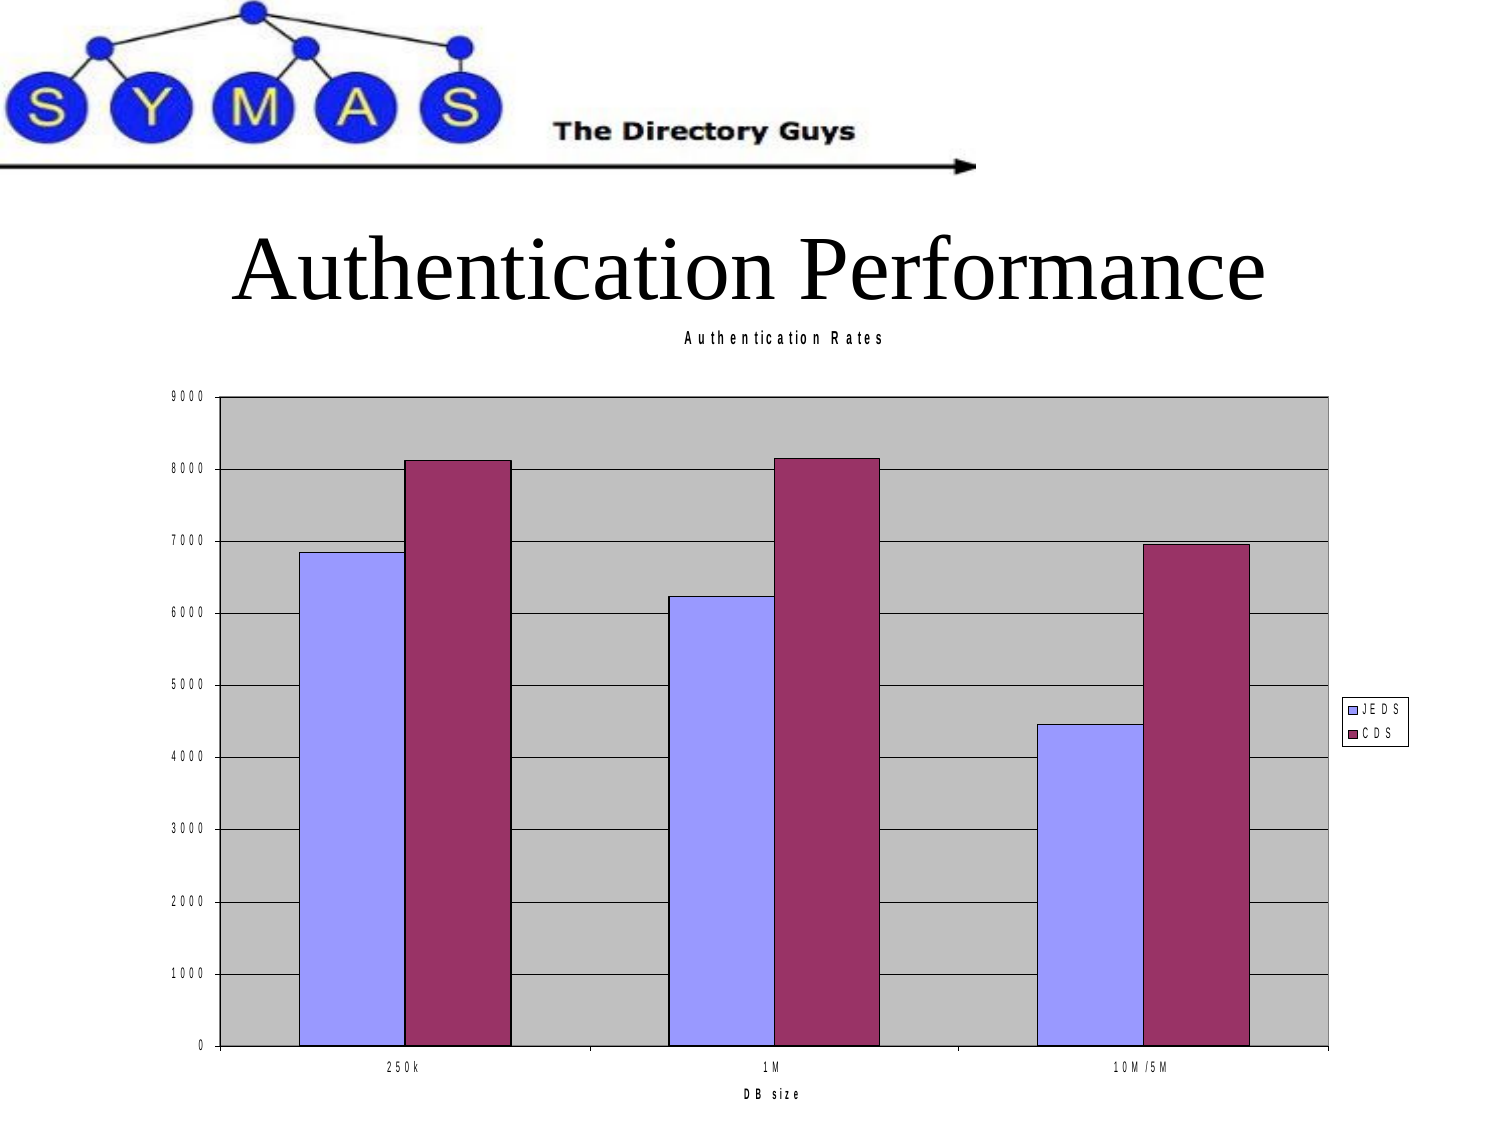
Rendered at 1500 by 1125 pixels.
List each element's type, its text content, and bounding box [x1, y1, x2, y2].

picture [150, 299, 1422, 1125]
title Authentication Performance [112, 187, 1388, 351]
picture [0, 0, 976, 188]
